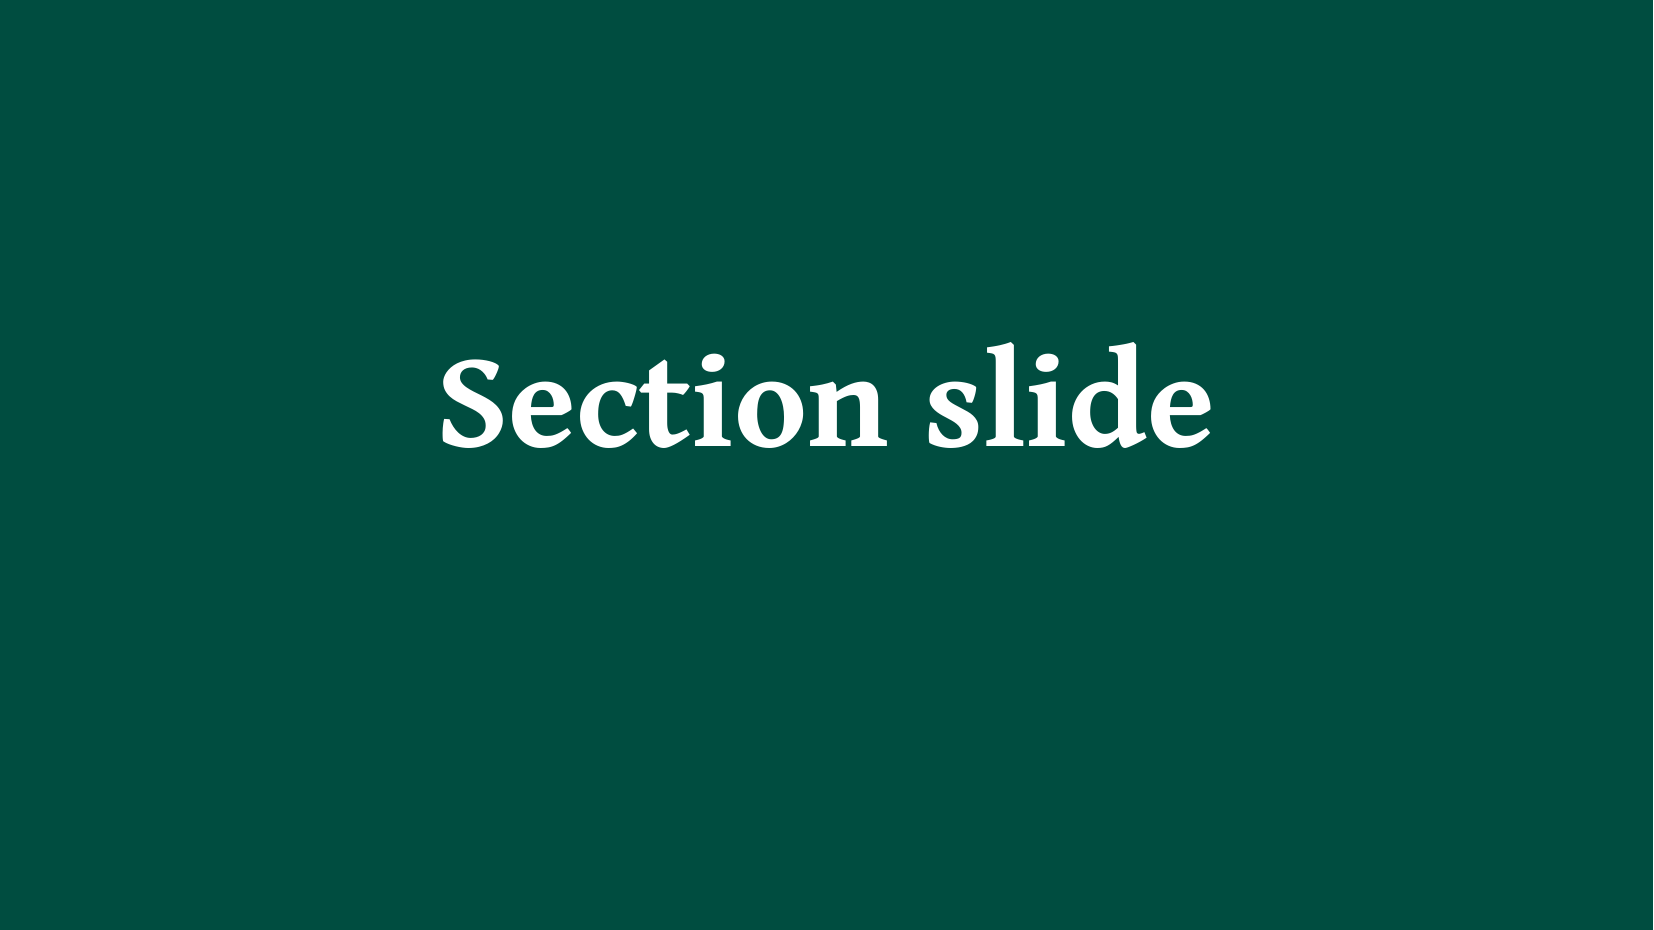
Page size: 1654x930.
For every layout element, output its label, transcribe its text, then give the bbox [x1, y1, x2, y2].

title Section slide [82, 326, 1571, 486]
